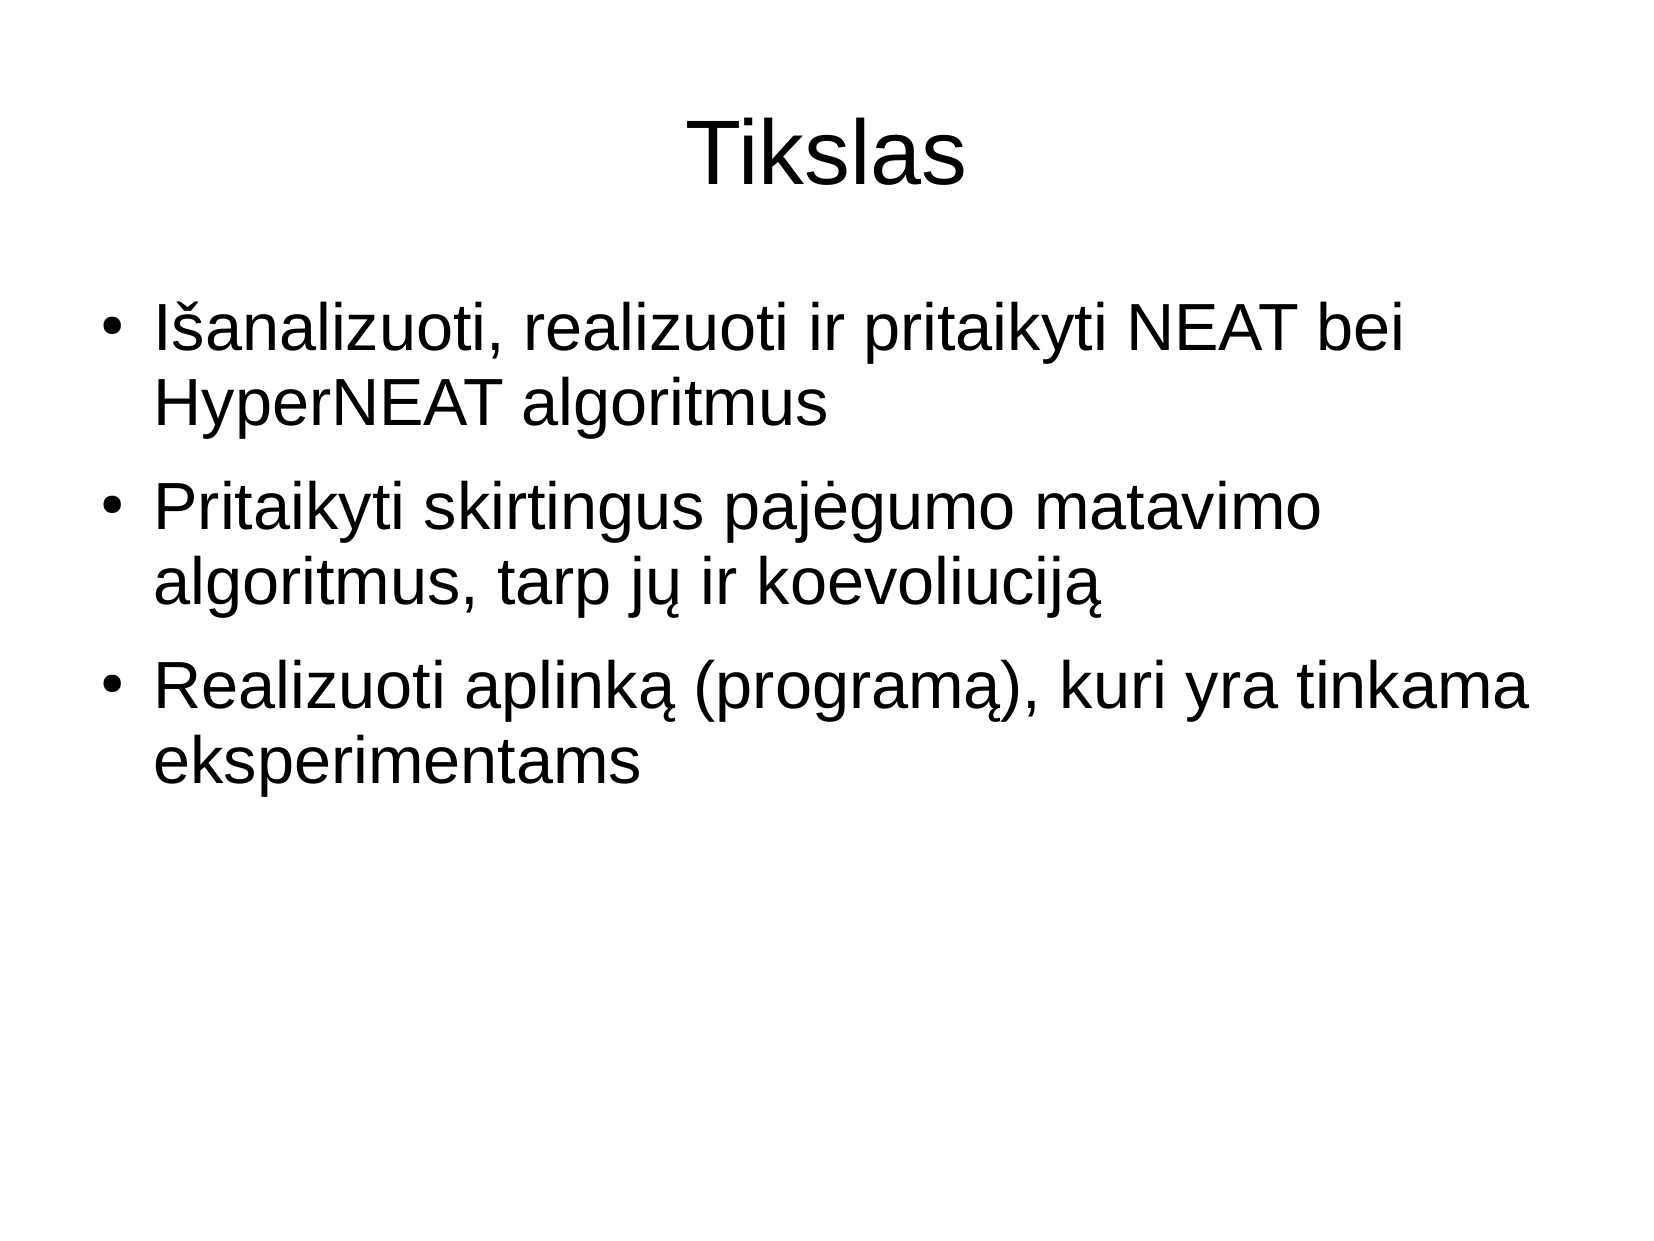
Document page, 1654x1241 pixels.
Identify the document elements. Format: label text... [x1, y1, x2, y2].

list Išanalizuoti, realizuoti ir pritaikyti NEAT bei HyperNEAT algoritmus Pritaikyti skirtingus pajėgumo matavimo algoritmus, tarp jų ir koevoliuciją Realizuoti aplinką (programą), kuri yra tinkama eksperimentams [82, 290, 1571, 1010]
title Tikslas [82, 49, 1571, 257]
